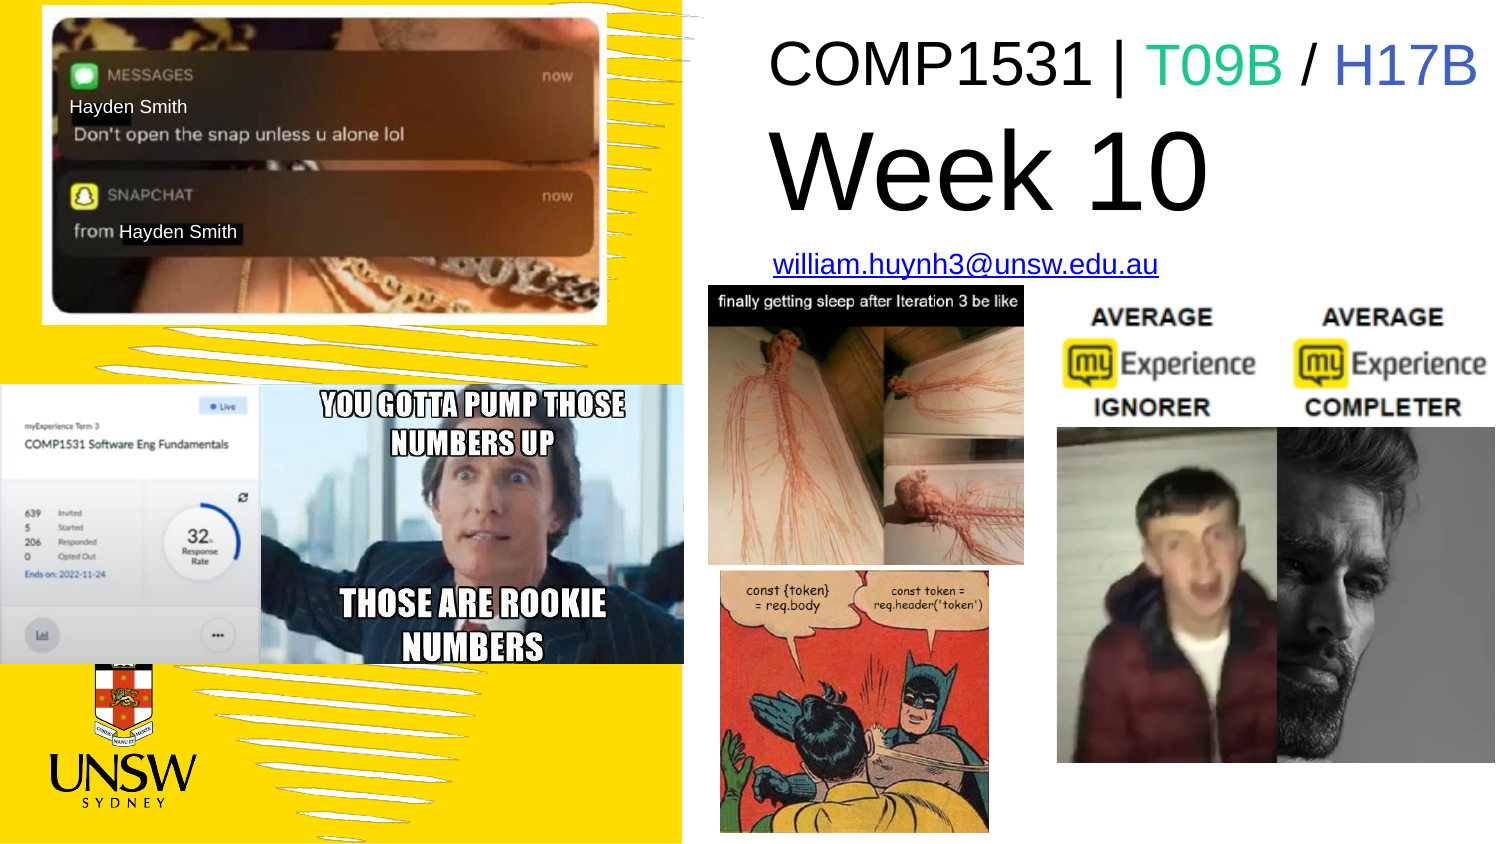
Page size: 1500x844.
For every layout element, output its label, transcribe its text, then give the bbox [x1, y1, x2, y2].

title COMP1531 | T09B / H17B Week 10 [682, 19, 1500, 239]
text_box william.huynh3@unsw.edu.au [758, 229, 1334, 330]
picture [720, 570, 989, 834]
text_box Hayden Smith [54, 79, 504, 133]
picture [1052, 285, 1500, 763]
picture [0, 0, 1024, 844]
text_box Hayden Smith [104, 204, 554, 258]
